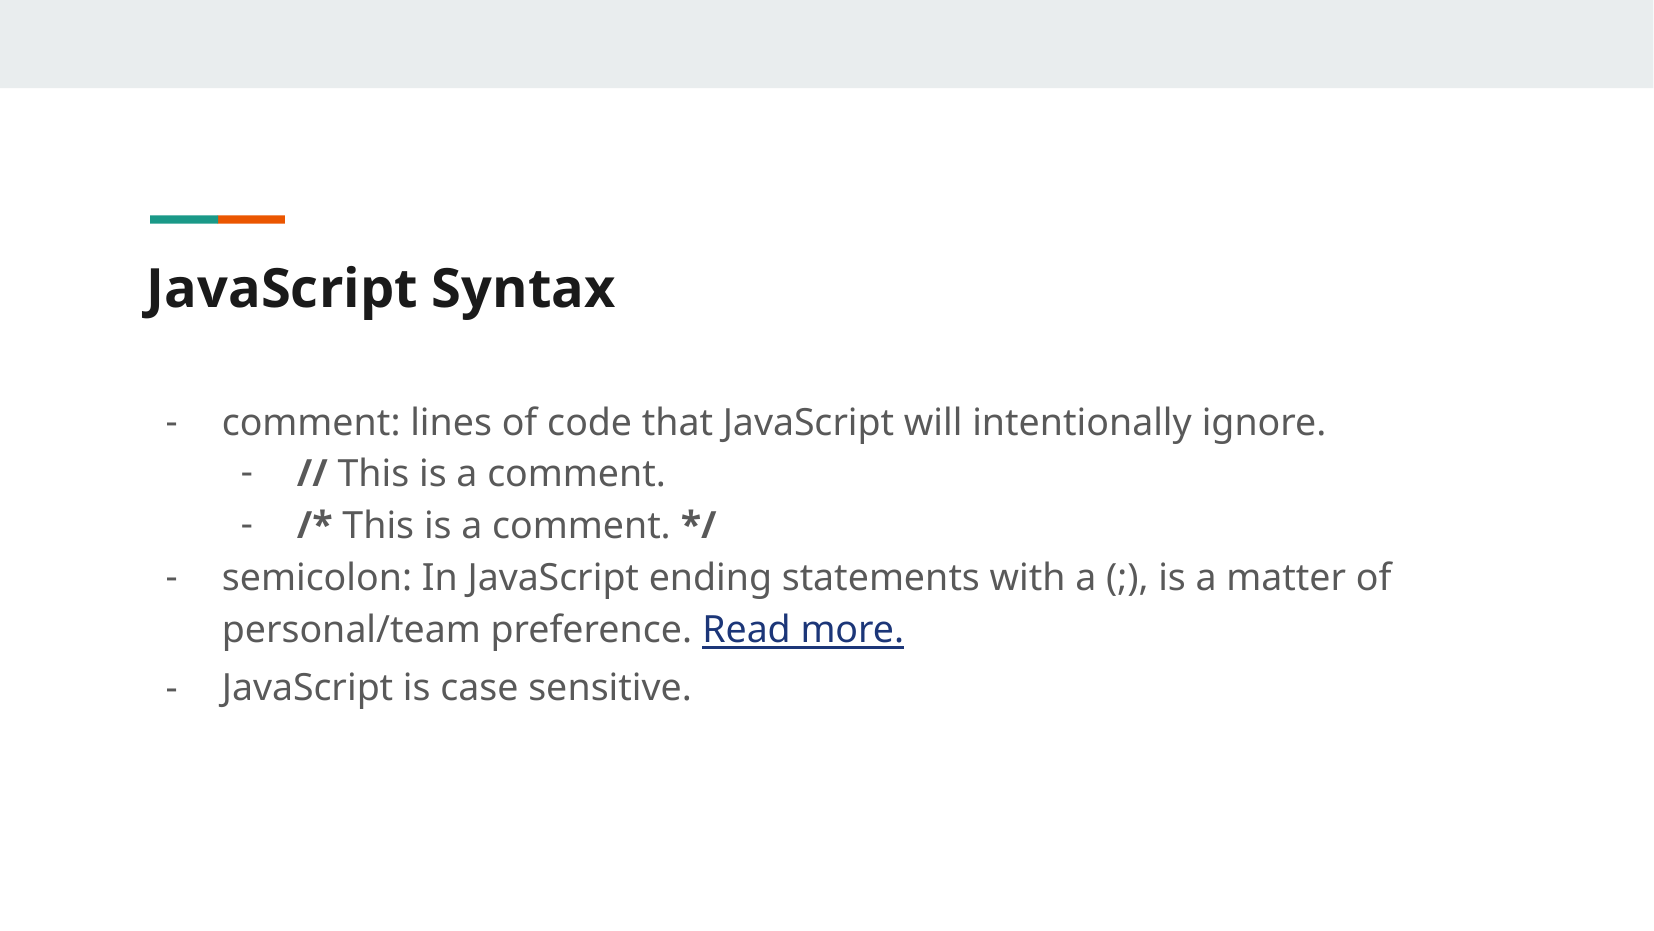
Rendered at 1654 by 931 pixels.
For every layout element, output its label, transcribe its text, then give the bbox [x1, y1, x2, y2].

list comment: lines of code that JavaScript will intentionally ignore. // This is a comment. /* This is a comment. */ semicolon: In JavaScript ending statements with a (;), is a matter of personal/team preference. Read more. JavaScript is case sensitive. [131, 375, 1523, 785]
title JavaScript Syntax [131, 238, 1523, 336]
